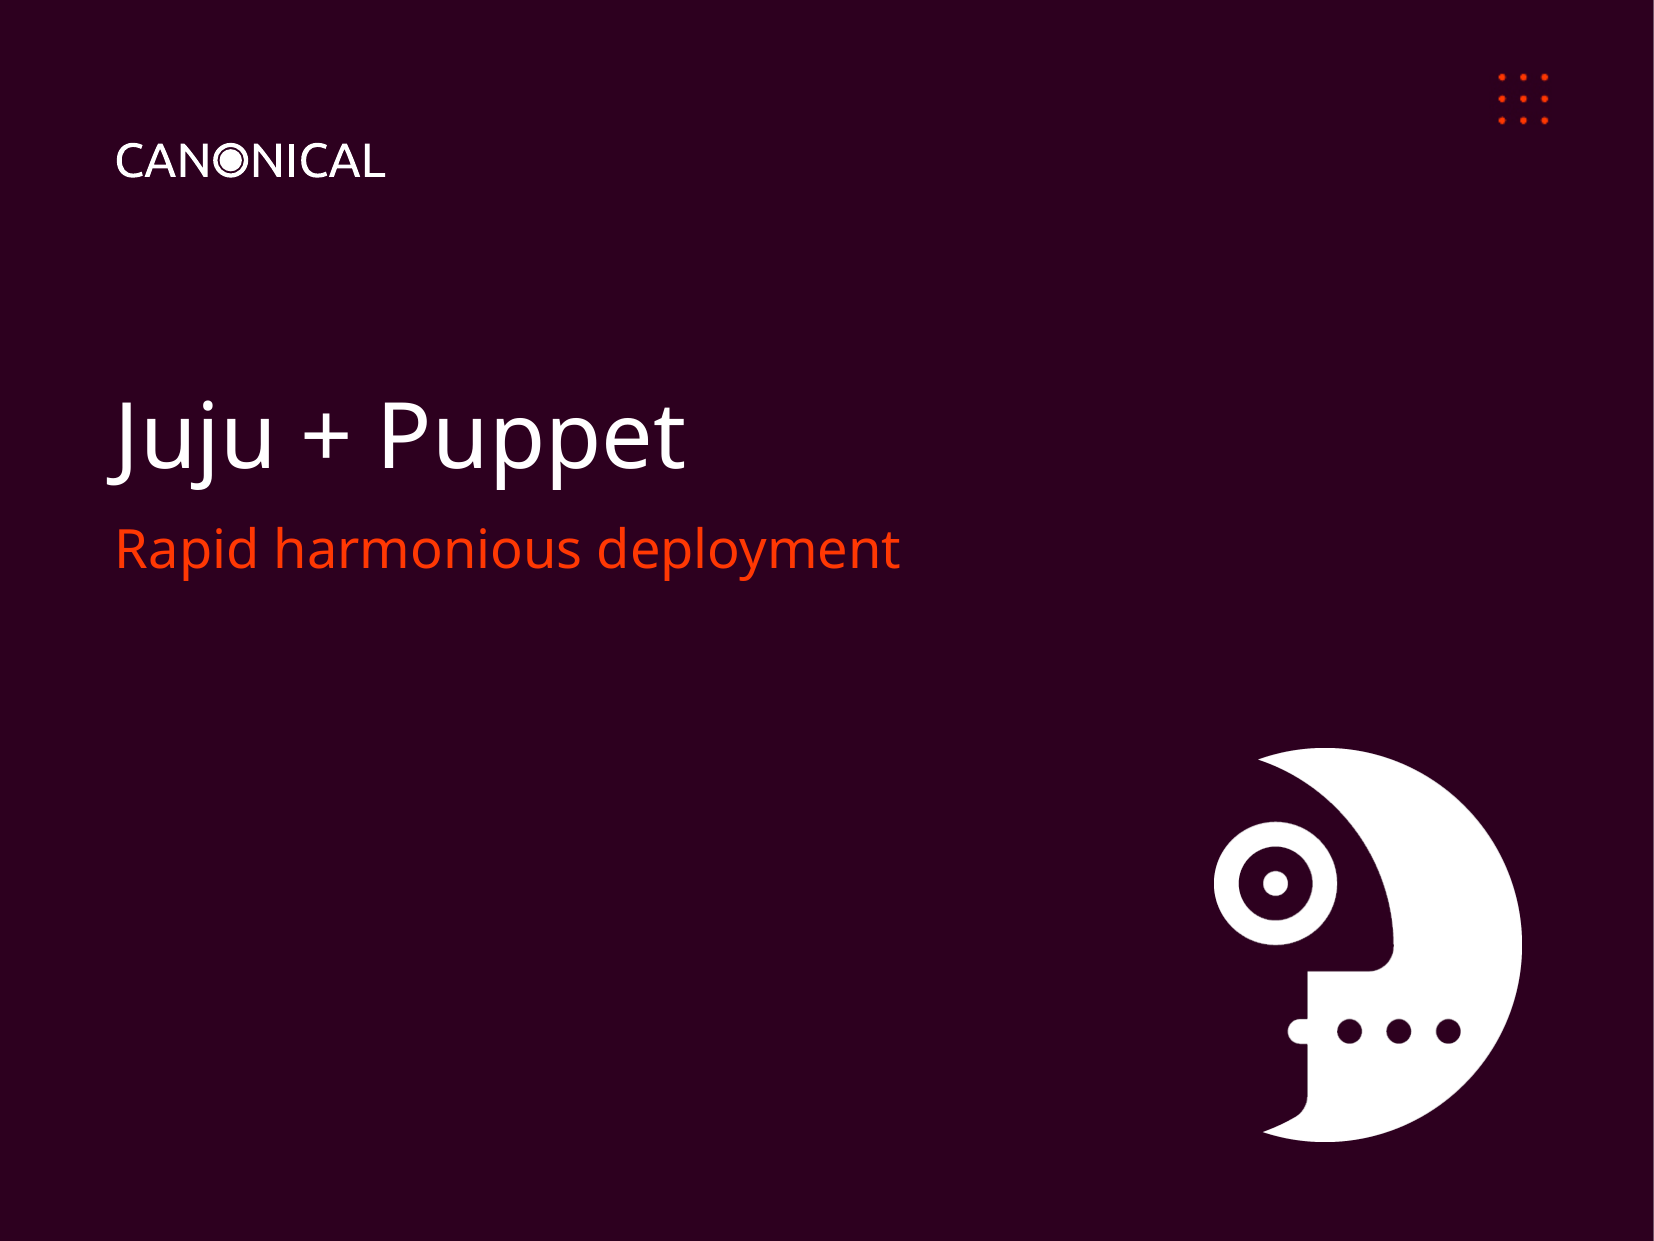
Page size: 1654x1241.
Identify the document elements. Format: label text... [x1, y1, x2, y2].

title Juju + Puppet Rapid harmonious deployment [114, 293, 1293, 637]
picture [0, 0, 1654, 1241]
